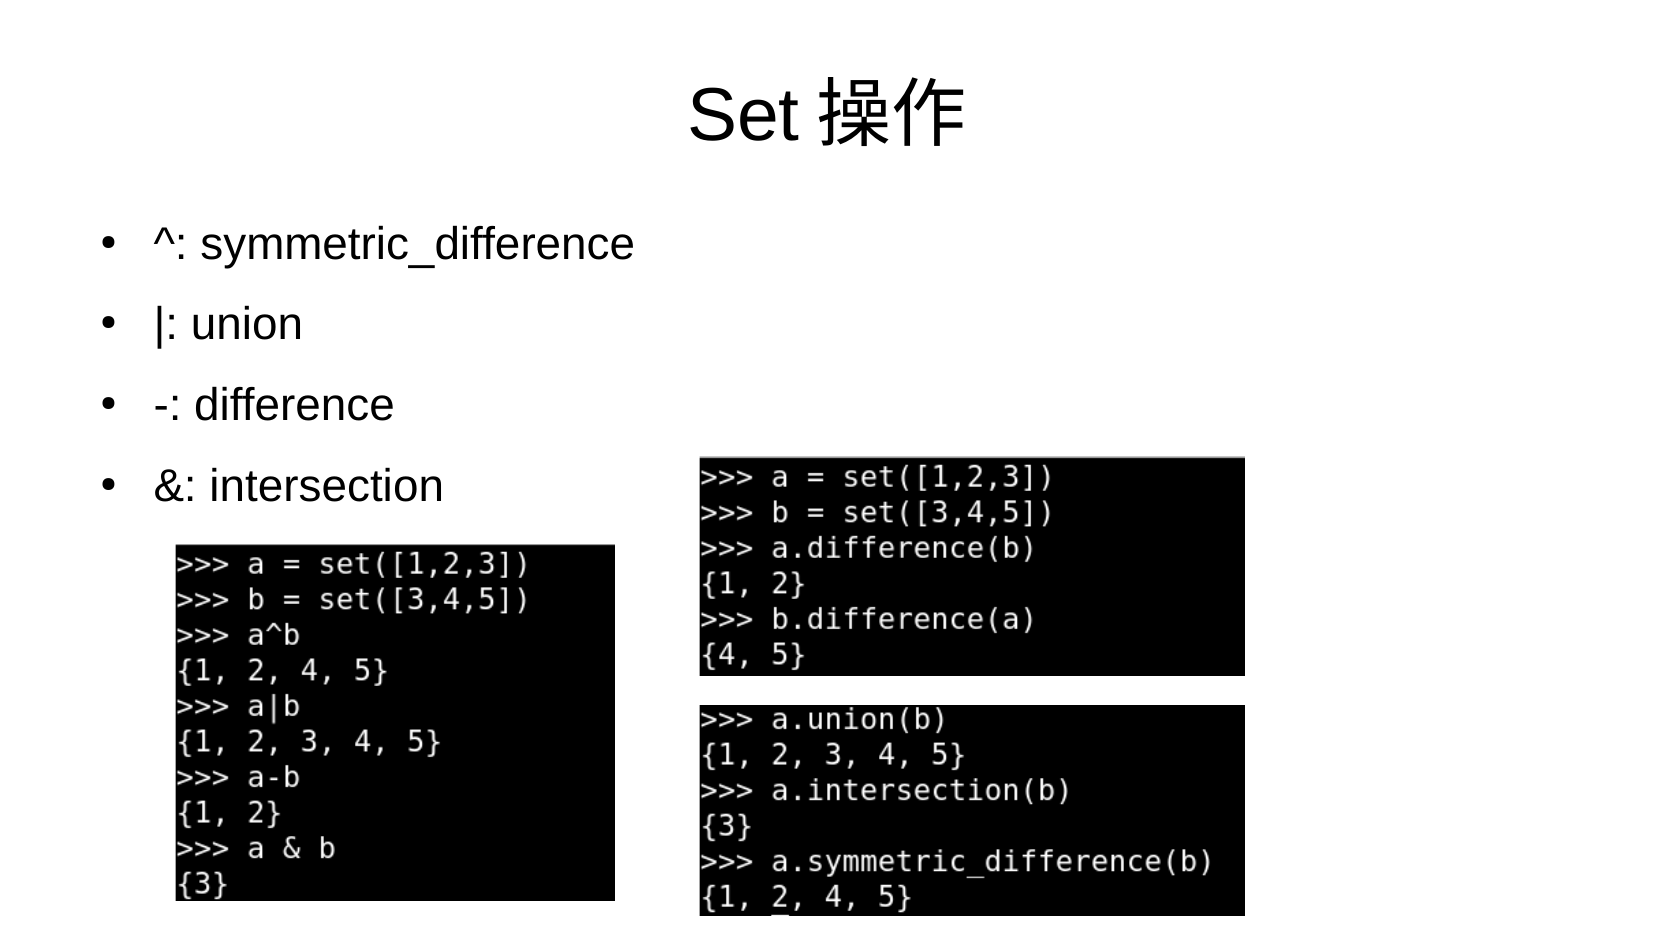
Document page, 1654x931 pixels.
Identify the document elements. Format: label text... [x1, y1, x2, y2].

picture [699, 456, 1246, 676]
picture [699, 705, 1246, 916]
picture [175, 544, 616, 901]
list ^: symmetric_difference |: union -: difference &: intersection [82, 217, 1571, 758]
title Set操作 [82, 37, 1571, 193]
